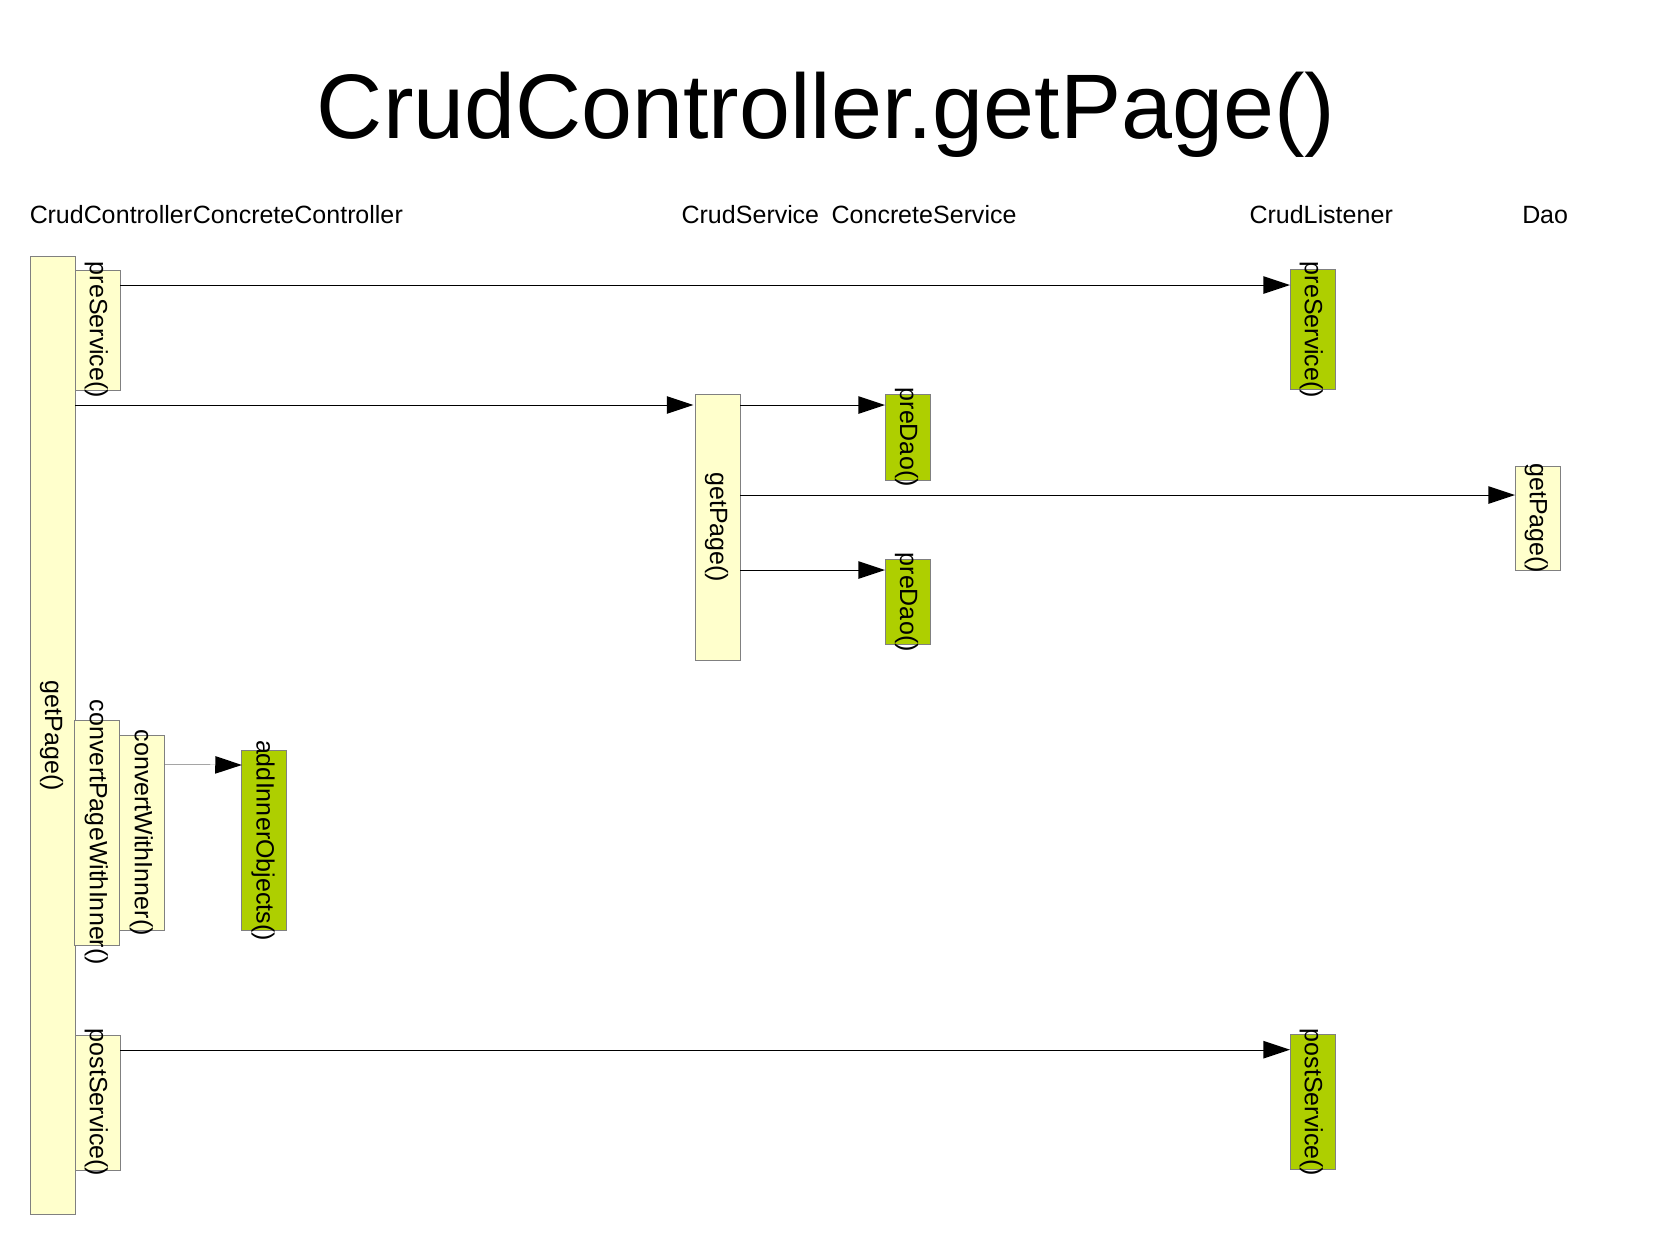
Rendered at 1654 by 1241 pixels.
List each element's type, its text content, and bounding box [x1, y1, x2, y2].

text_box convertWithInner() [119, 735, 165, 931]
title CrudController.getPage() [82, 2, 1571, 211]
text_box getPage() [695, 394, 741, 661]
text_box postService() [75, 1035, 121, 1171]
text_box preService() [1290, 269, 1336, 390]
text_box getPage() [30, 256, 76, 1215]
text_box convertPageWithInner() [74, 720, 120, 946]
text_box CrudController [15, 193, 178, 241]
text_box getPage() [1515, 466, 1561, 571]
text_box ConcreteService [816, 193, 999, 241]
text_box postService() [1290, 1034, 1336, 1170]
text_box Dao [1507, 193, 1576, 241]
text_box preDao() [885, 559, 931, 645]
text_box preDao() [885, 394, 931, 481]
text_box addInnerObjects() [241, 750, 287, 931]
text_box ConcreteController [178, 193, 381, 241]
text_box CrudService [666, 193, 811, 241]
text_box CrudListener [1234, 193, 1383, 241]
text_box preService() [75, 270, 121, 391]
